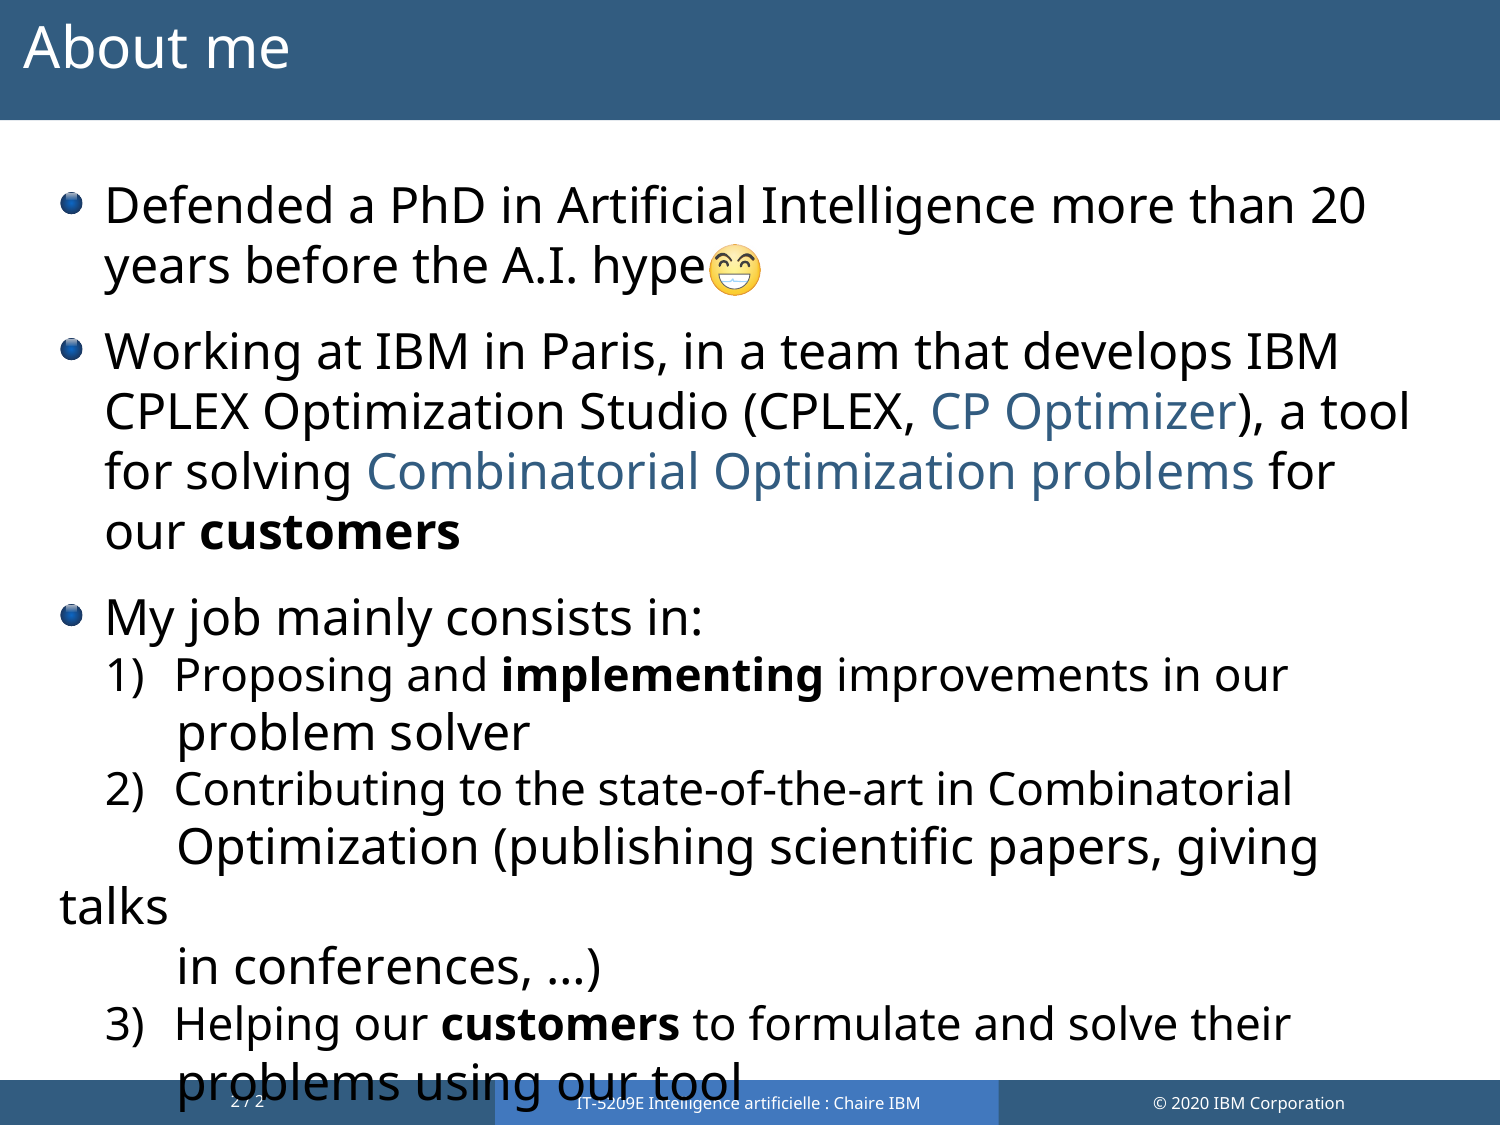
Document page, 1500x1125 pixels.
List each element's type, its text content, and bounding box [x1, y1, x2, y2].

list Defended a PhD in Artificial Intelligence more than 20 years before the A.I. hype Working at IBM in Paris, in a team that develops IBM CPLEX Optimization Studio (CPLEX, CP Optimizer), a tool for solving Combinatorial Optimization problems for our customers My job mainly consists in: Proposing and implementing improvements in our problem solver Contributing to the state-of-the-art in Combinatorial Optimization (publishing scientific papers, giving talks in conferences, …) Helping our customers to formulate and solve their problems using our tool [45, 165, 1441, 1125]
title About me [0, 0, 1500, 121]
picture [705, 239, 766, 300]
